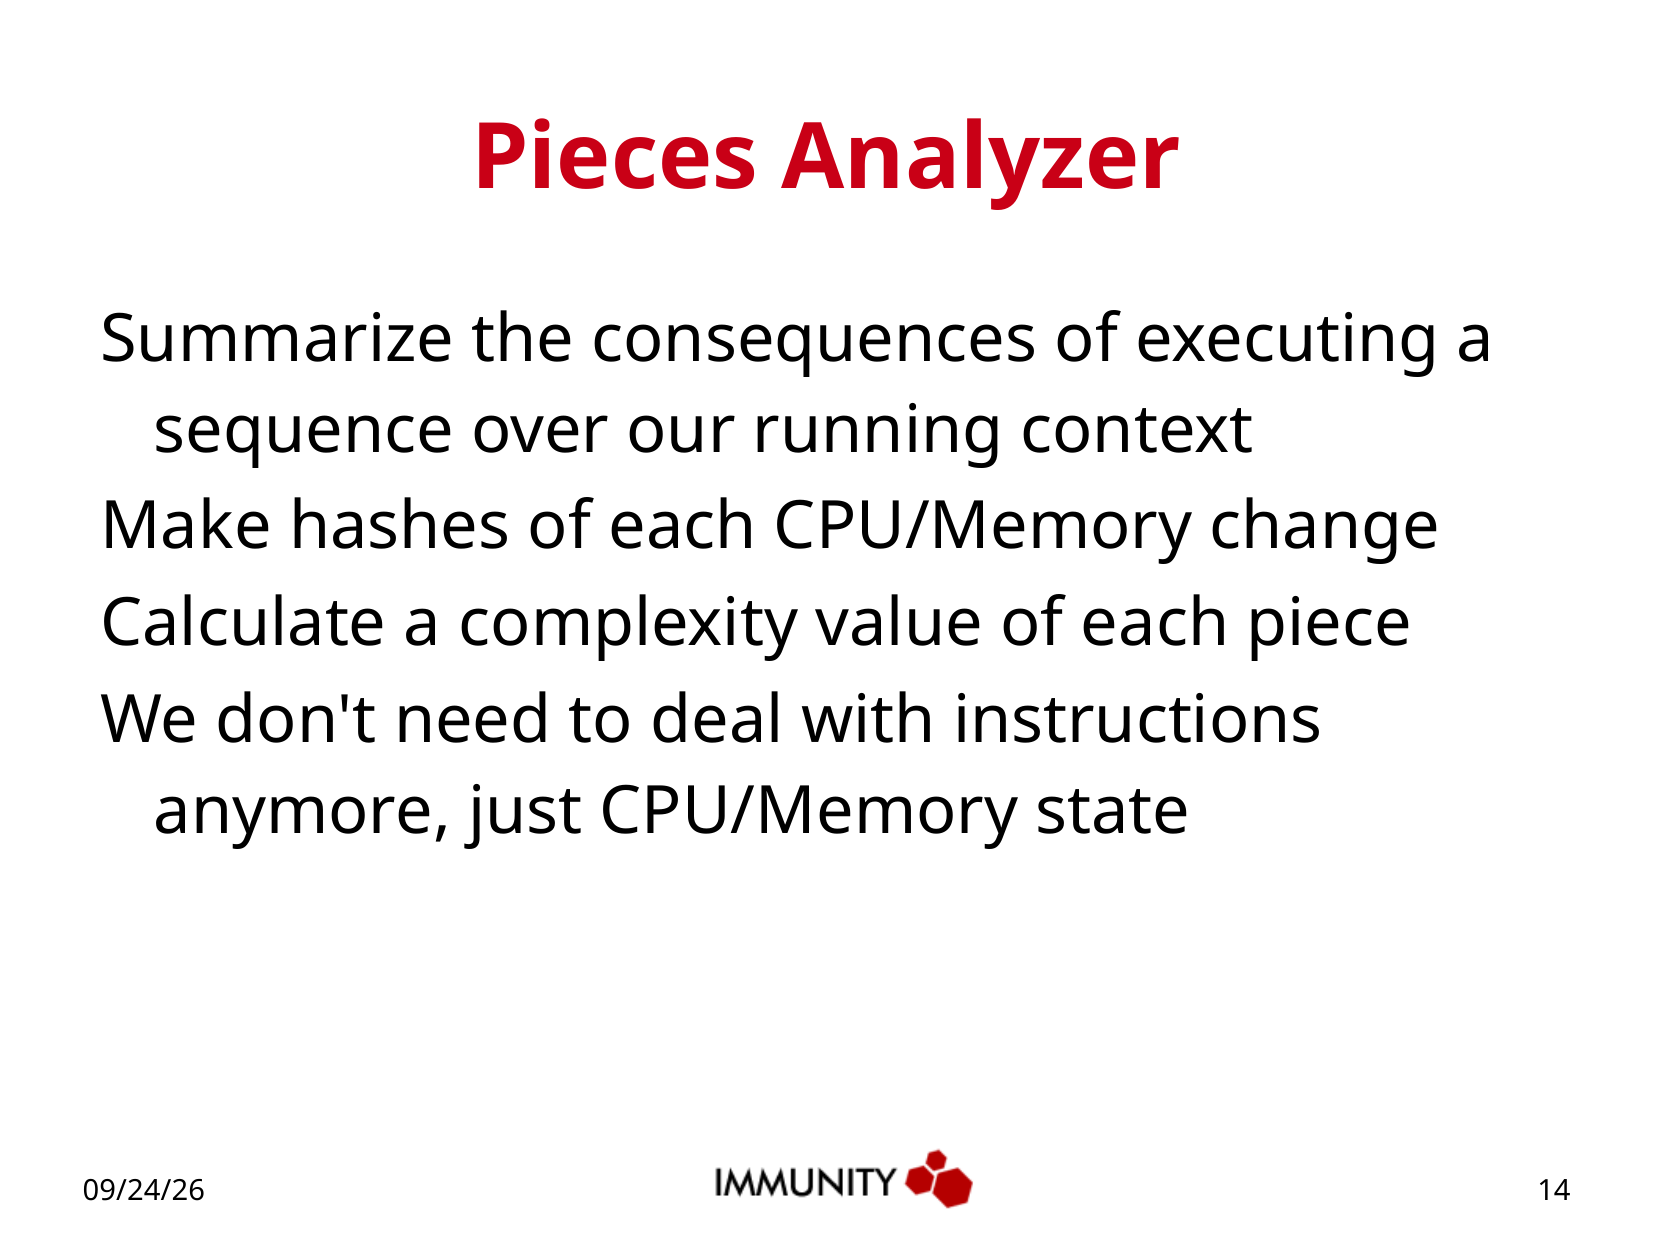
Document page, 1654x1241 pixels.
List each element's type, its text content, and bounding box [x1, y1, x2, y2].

list Summarize the consequences of executing a sequence over our running context Make hashes of each CPU/Memory change Calculate a complexity value of each piece We don't need to deal with instructions anymore, just CPU/Memory state [82, 290, 1571, 1094]
title Pieces Analyzer [82, 49, 1571, 257]
picture [694, 1130, 984, 1235]
